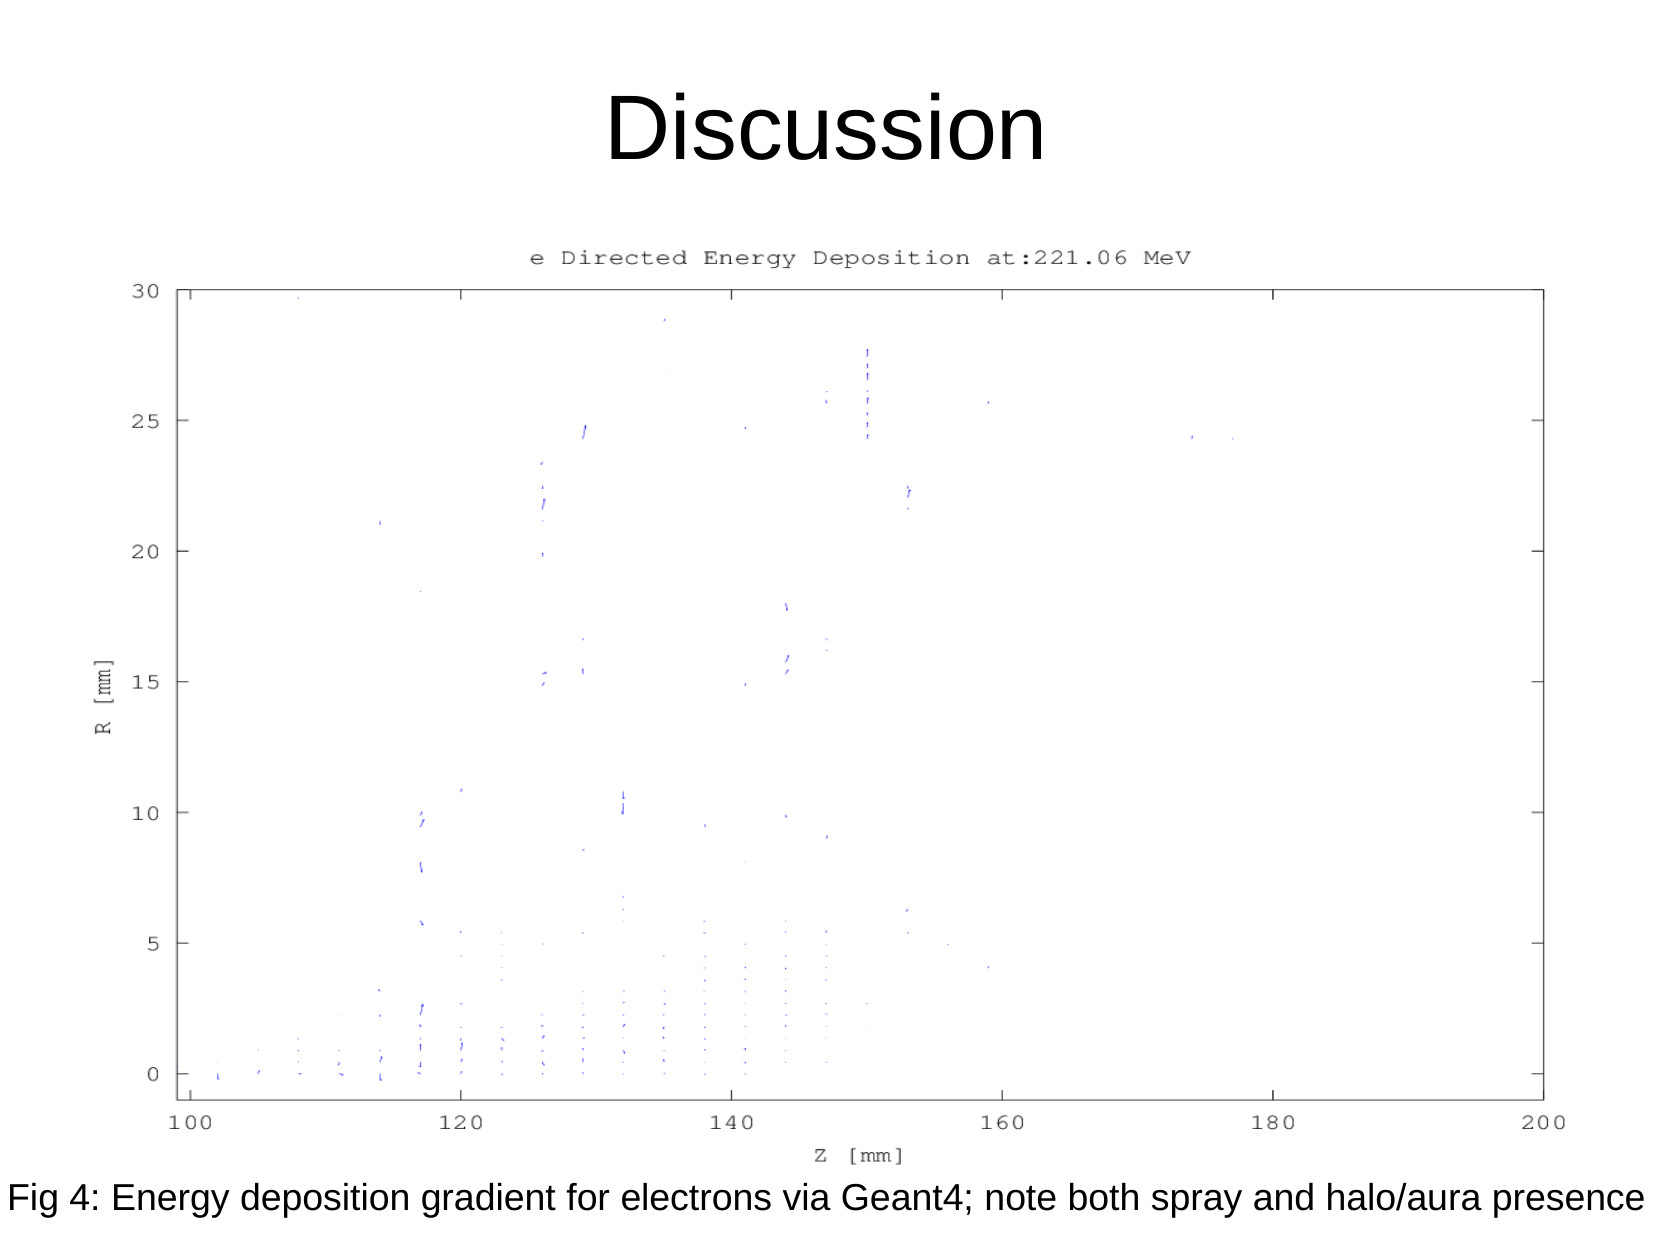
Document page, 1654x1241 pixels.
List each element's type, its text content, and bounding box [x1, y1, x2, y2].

picture [80, 224, 1591, 1155]
title Discussion [0, 0, 1654, 257]
text_box Fig 4: Energy deposition gradient for electrons via Geant4; note both spray and halo/aura presence [0, 1155, 1654, 1241]
